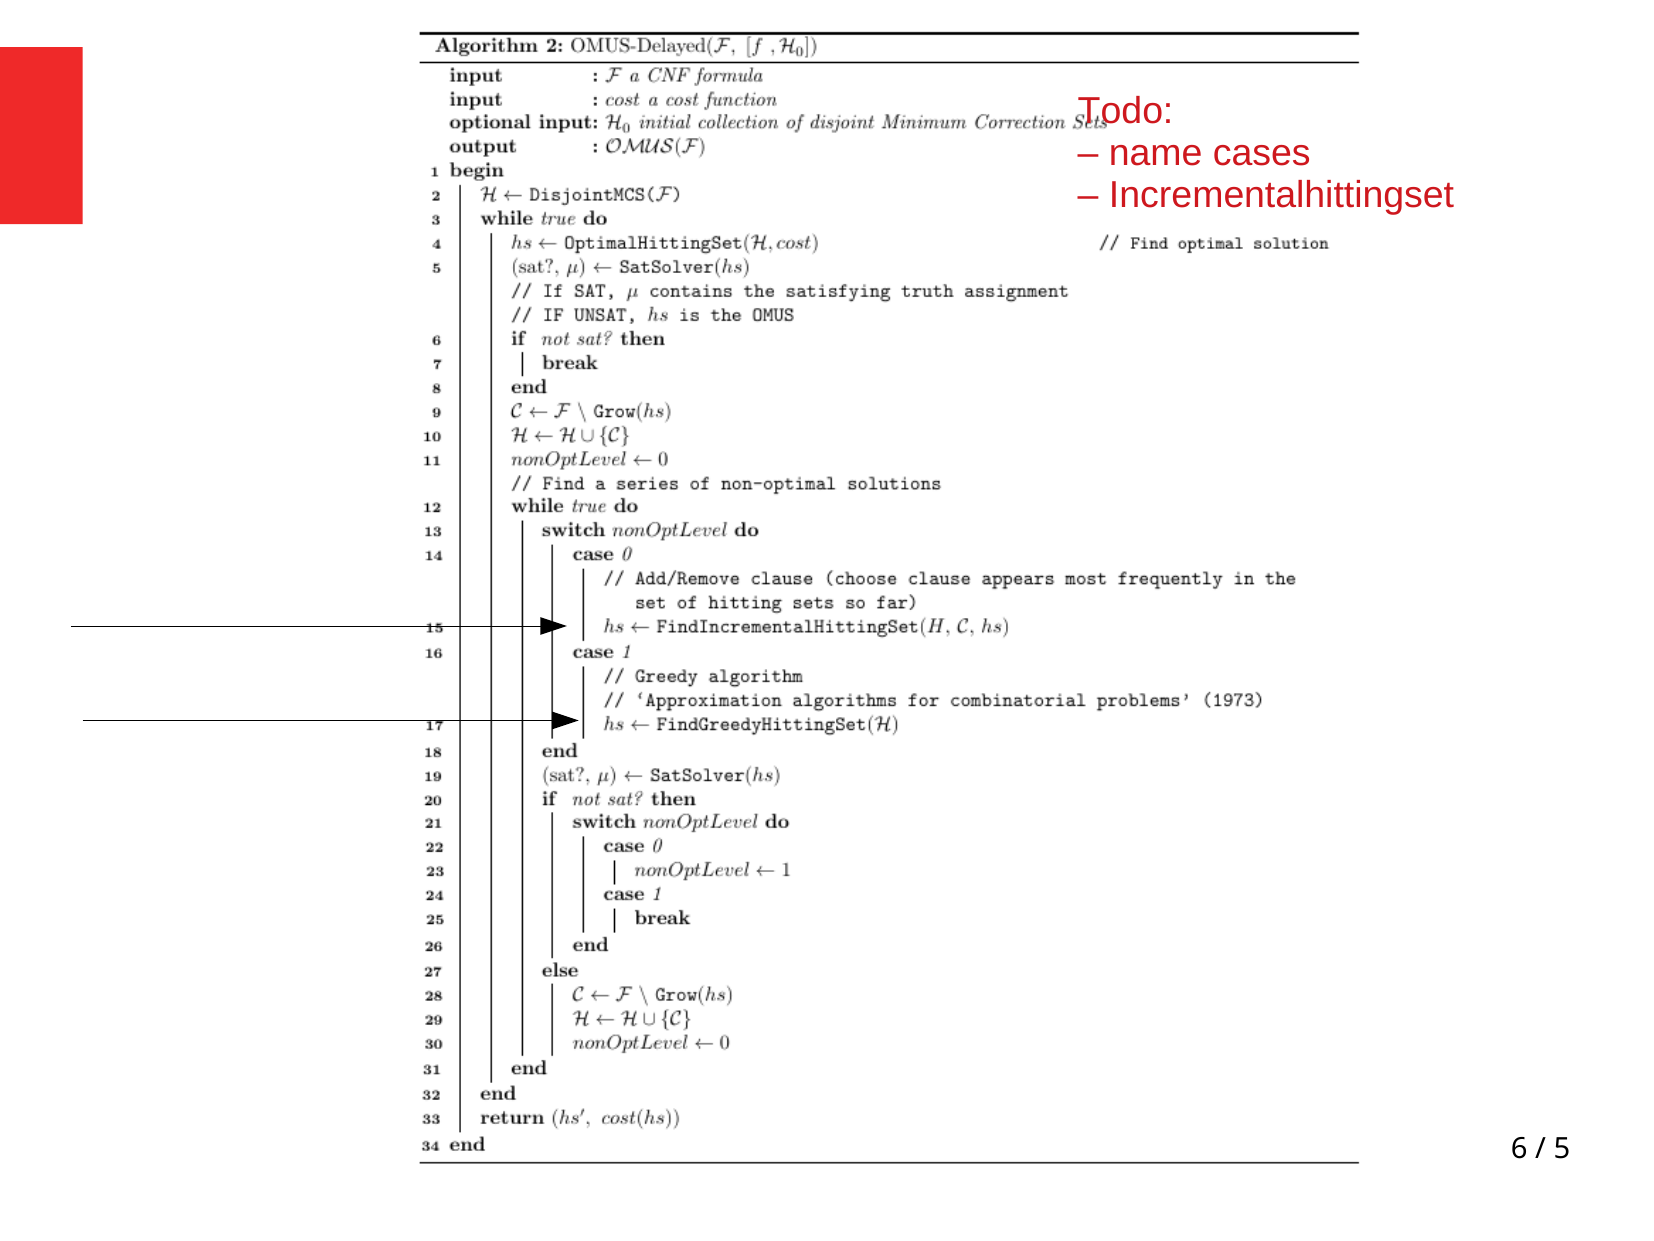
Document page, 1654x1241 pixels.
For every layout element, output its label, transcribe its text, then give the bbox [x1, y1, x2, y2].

text_box Todo: – name cases – Incrementalhittingset [1062, 82, 1643, 223]
picture [359, 11, 1430, 1192]
